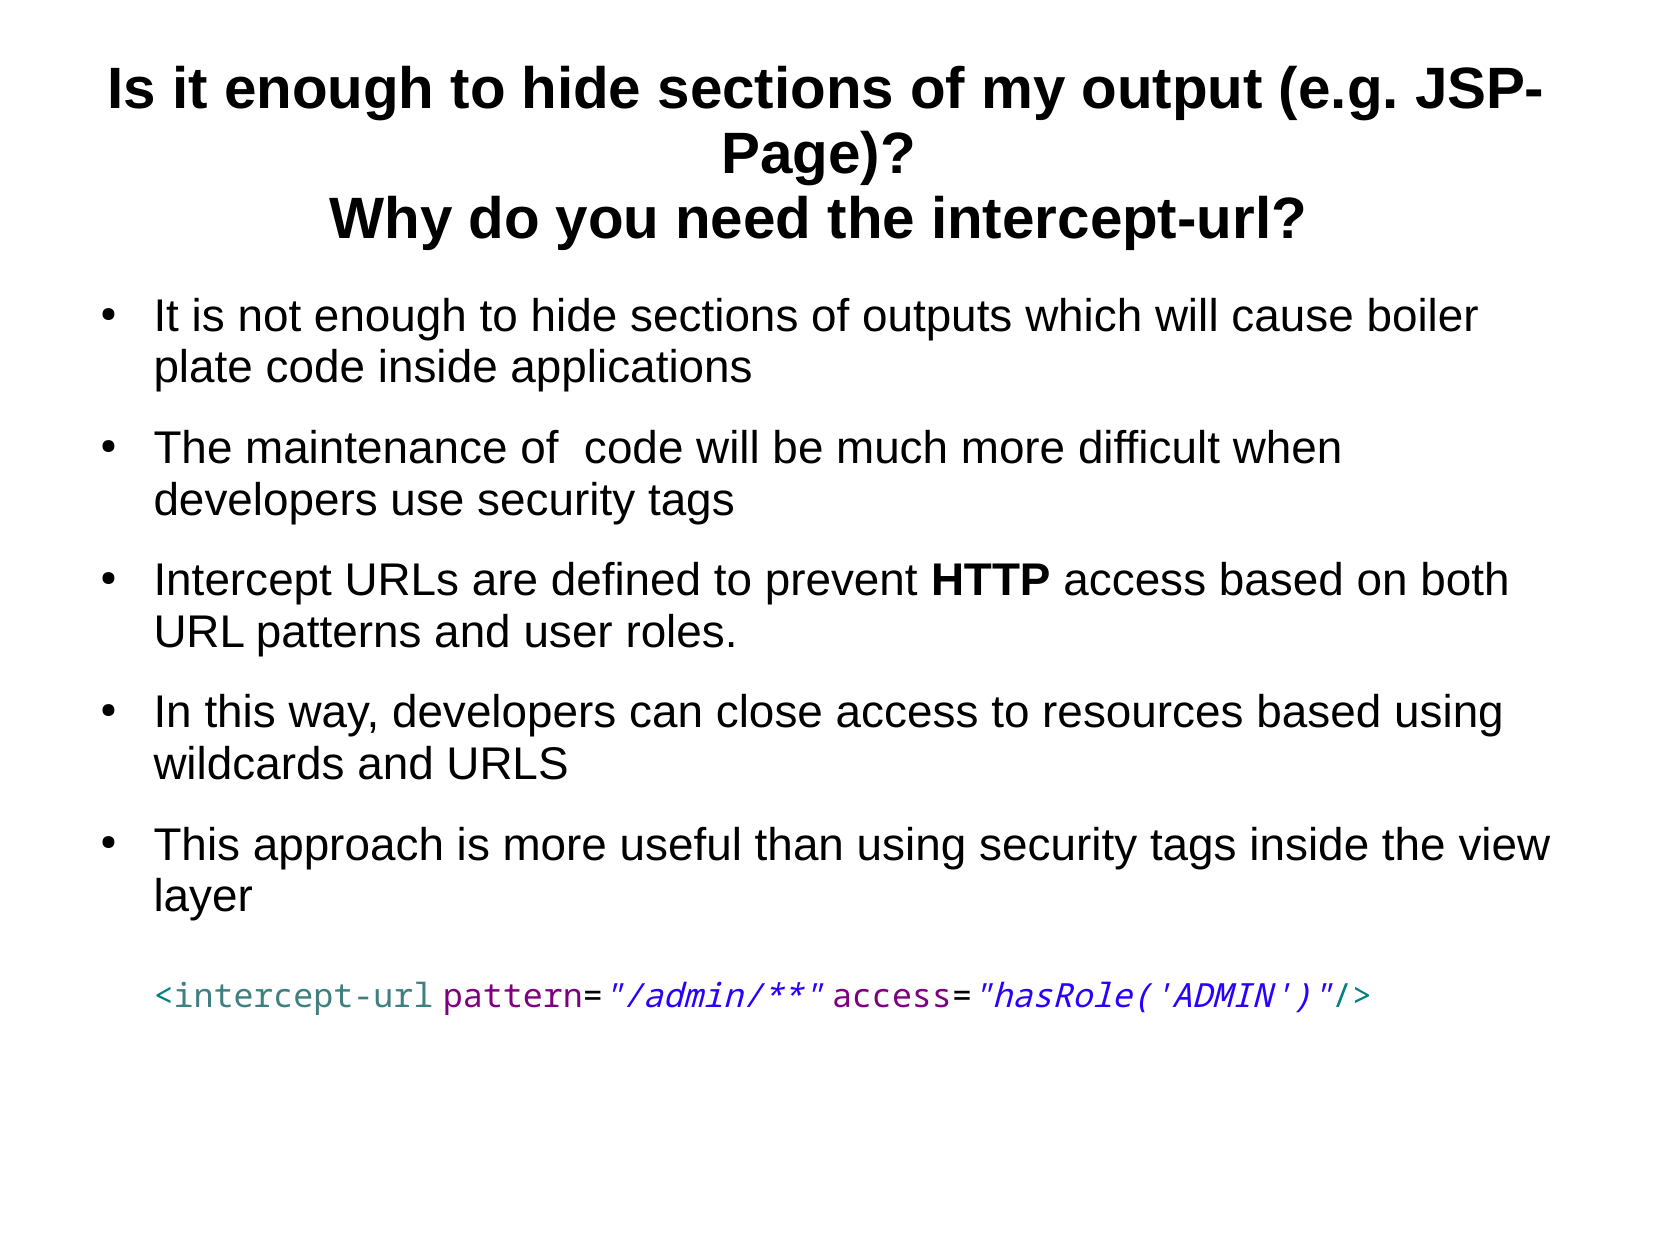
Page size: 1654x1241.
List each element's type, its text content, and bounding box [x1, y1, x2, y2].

title Is it enough to hide sections of my output (e.g. JSP-Page)? Why do you need the intercept-url? [82, 49, 1571, 257]
list It is not enough to hide sections of outputs which will cause boiler plate code inside applications The maintenance of code will be much more difficult when developers use security tags Intercept URLs are defined to prevent HTTP access based on both URL patterns and user roles. In this way, developers can close access to resources based using wildcards and URLS This approach is more useful than using security tags inside the view layer <intercept-url pattern="/admin/**" access="hasRole('ADMIN')"/> [82, 290, 1571, 1241]
